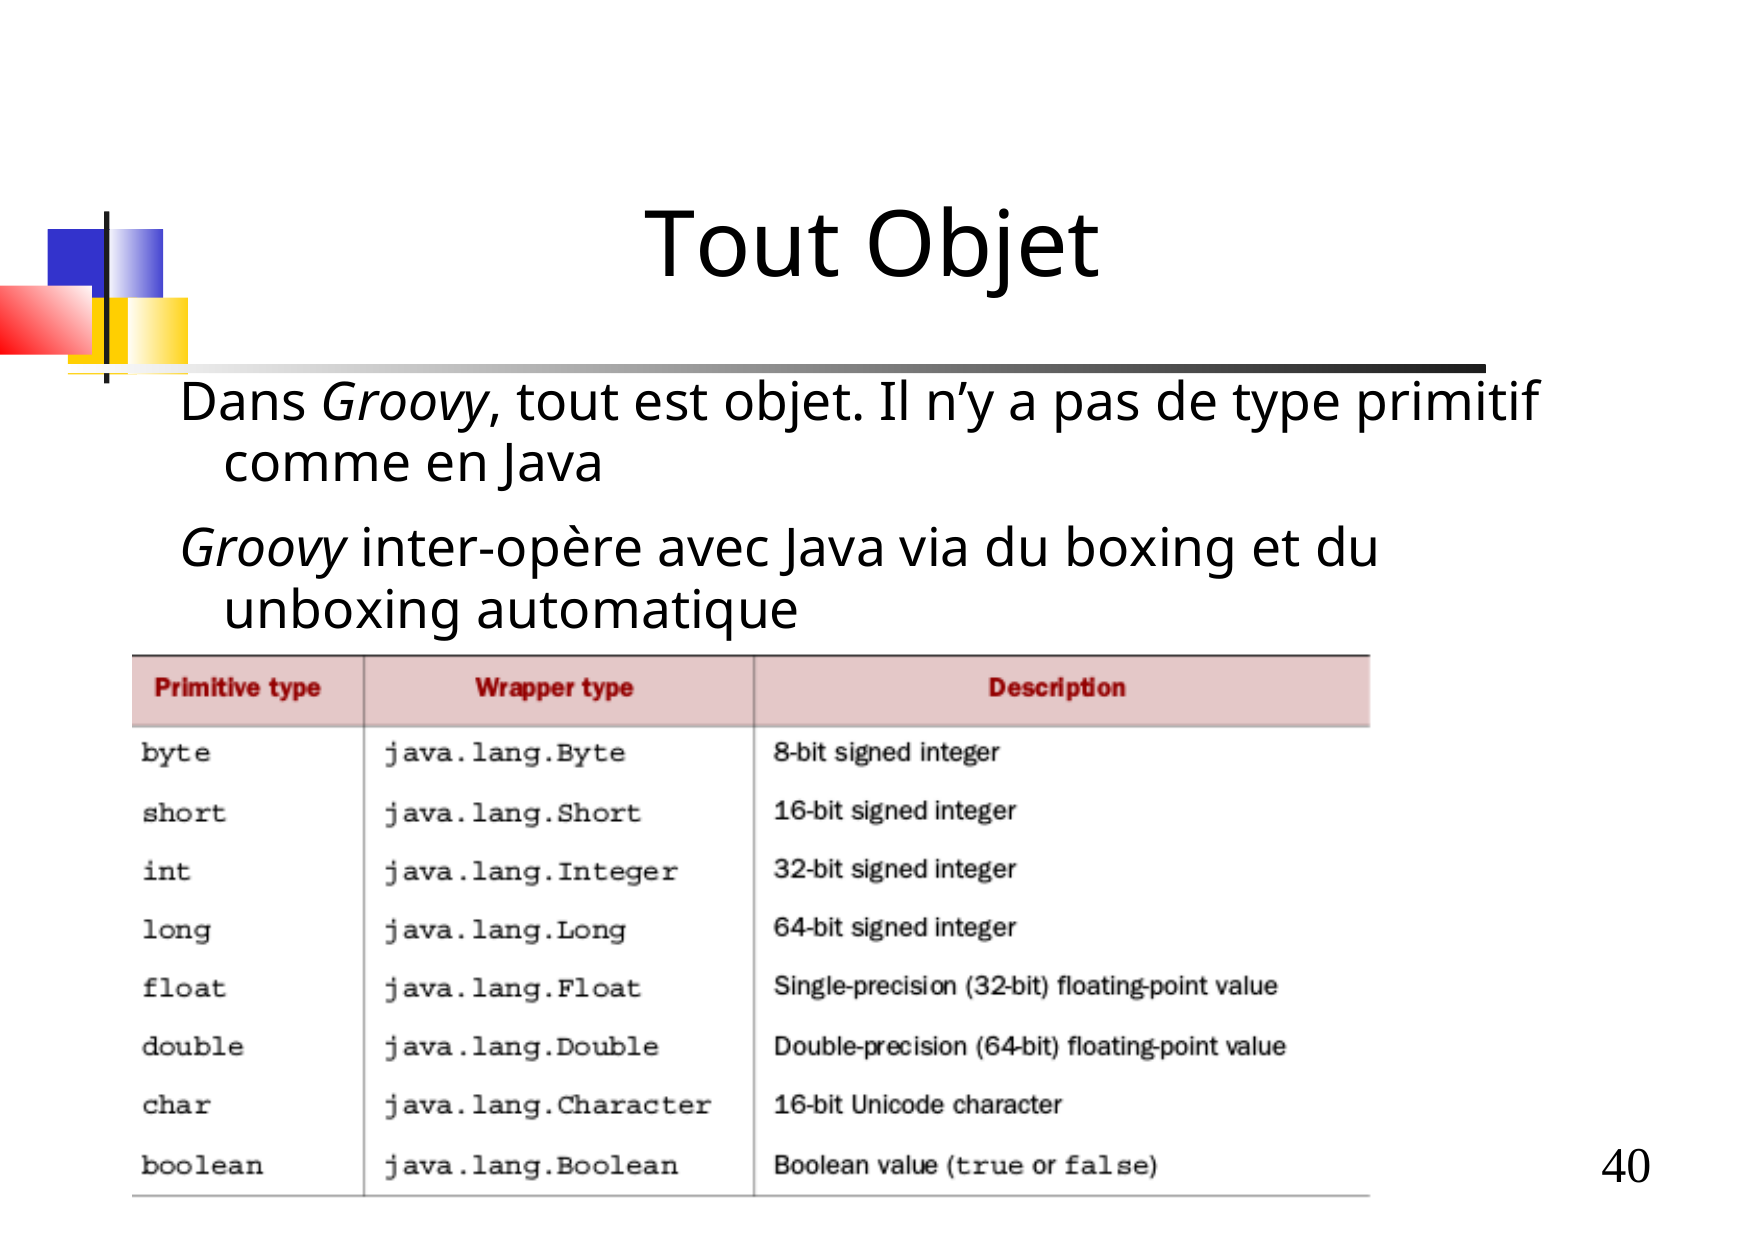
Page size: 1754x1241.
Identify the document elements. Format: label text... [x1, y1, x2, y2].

picture [132, 651, 1377, 1212]
list Dans Groovy, tout est objet. Il n’y a pas de type primitif comme en Java Groovy inter-opère avec Java via du boxing et du unboxing automatique [179, 371, 1567, 642]
title Tout Objet [179, 139, 1567, 351]
